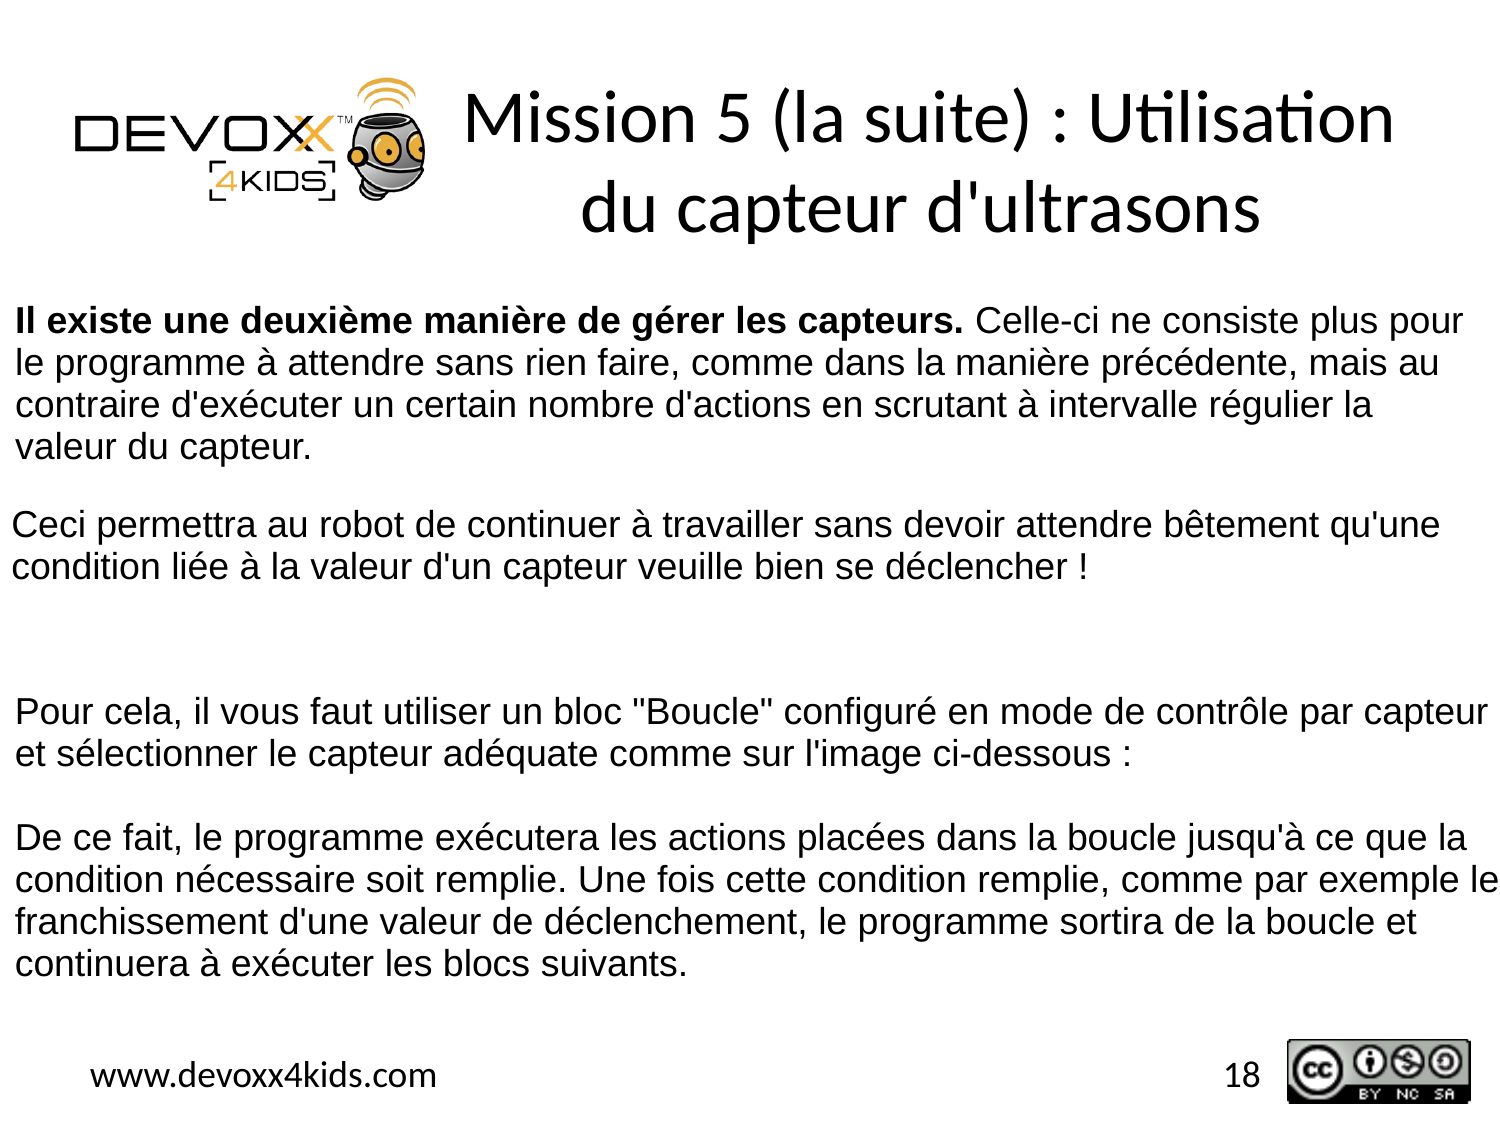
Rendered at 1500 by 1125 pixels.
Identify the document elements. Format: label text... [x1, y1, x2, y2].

text_box <number> [1075, 1042, 1276, 1103]
picture [1287, 1039, 1471, 1104]
picture [75, 77, 425, 201]
title Mission 5 (la suite) : Utilisation du capteur d'ultrasons [437, 60, 1423, 249]
text_box Pour cela, il vous faut utiliser un bloc "Boucle" configuré en mode de contrôle par capteur et sélectionner le capteur adéquate comme sur l'image ci-dessous : De ce fait, le programme exécutera les actions placées dans la boucle jusqu'à ce que la condition nécessaire soit remplie. Une fois cette condition remplie, comme par exemple le franchissement d'une valeur de déclenchement, le programme sortira de la boucle et continuera à exécuter les blocs suivants. [0, 682, 1500, 993]
text_box Il existe une deuxième manière de gérer les capteurs. Celle-ci ne consiste plus pour le programme à attendre sans rien faire, comme dans la manière précédente, mais au contraire d'exécuter un certain nombre d'actions en scrutant à intervalle régulier la valeur du capteur. [0, 291, 1500, 475]
text_box Ceci permettra au robot de continuer à travailler sans devoir attendre bêtement qu'une condition liée à la valeur d'un capteur veuille bien se déclencher ! [0, 495, 1500, 595]
